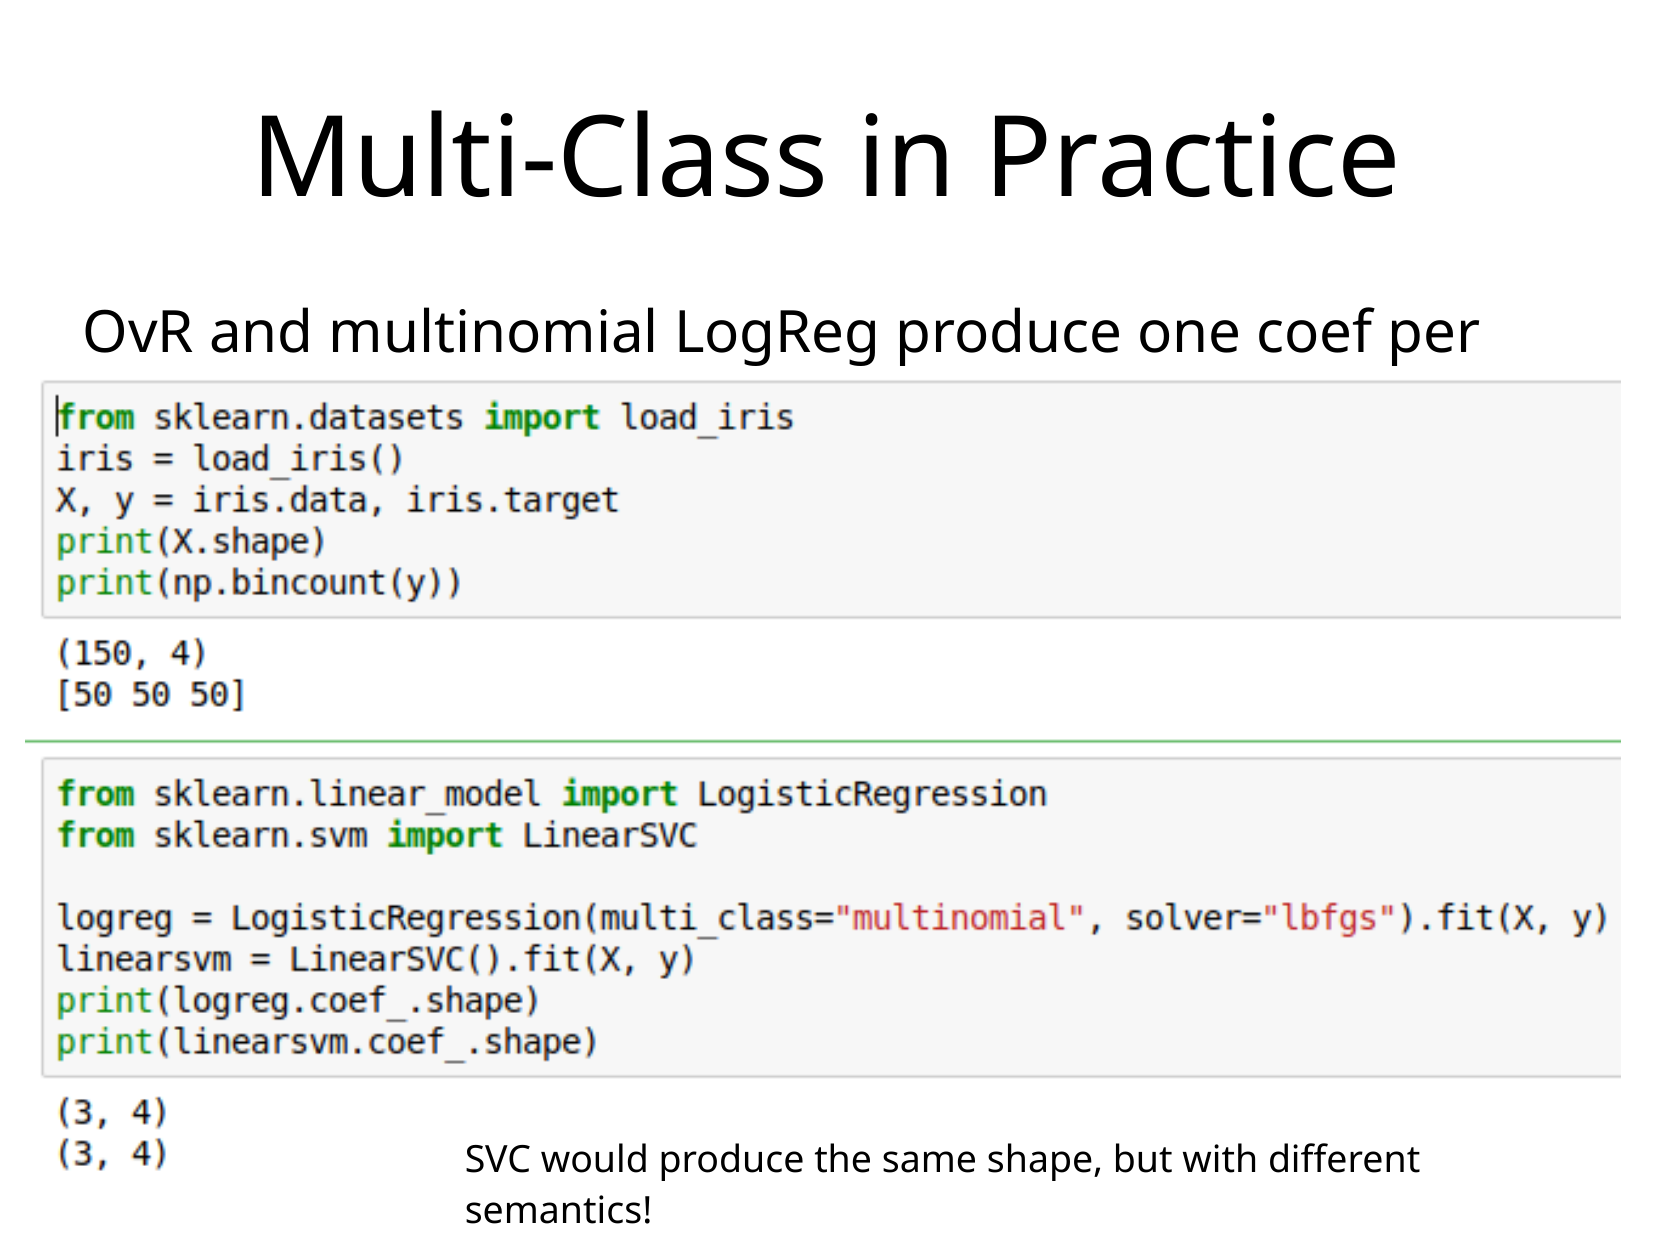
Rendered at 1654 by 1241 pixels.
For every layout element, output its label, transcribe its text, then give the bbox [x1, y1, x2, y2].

list OvR and multinomial LogReg produce one coef per class: [82, 290, 1571, 374]
title Multi-Class in Practice [82, 49, 1571, 257]
text_box SVC would produce the same shape, but with different semantics! [450, 1125, 1531, 1178]
picture [25, 374, 1621, 1201]
